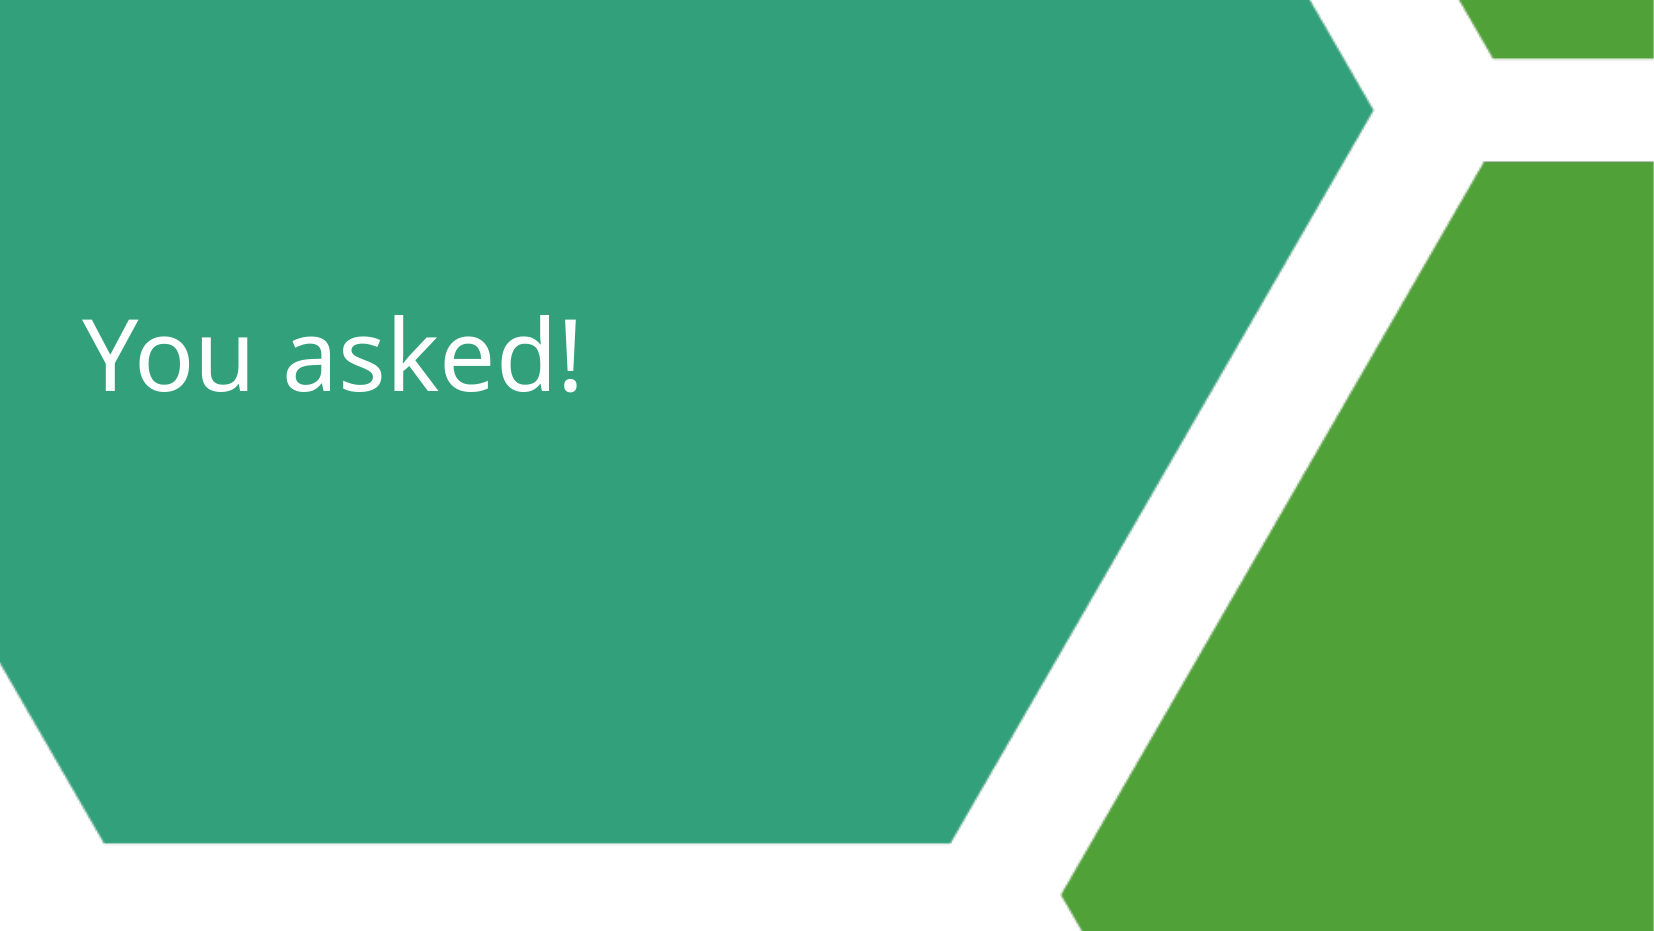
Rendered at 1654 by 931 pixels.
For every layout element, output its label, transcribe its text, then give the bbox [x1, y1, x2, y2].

title You asked! [82, 219, 1218, 486]
picture [0, 0, 1654, 931]
